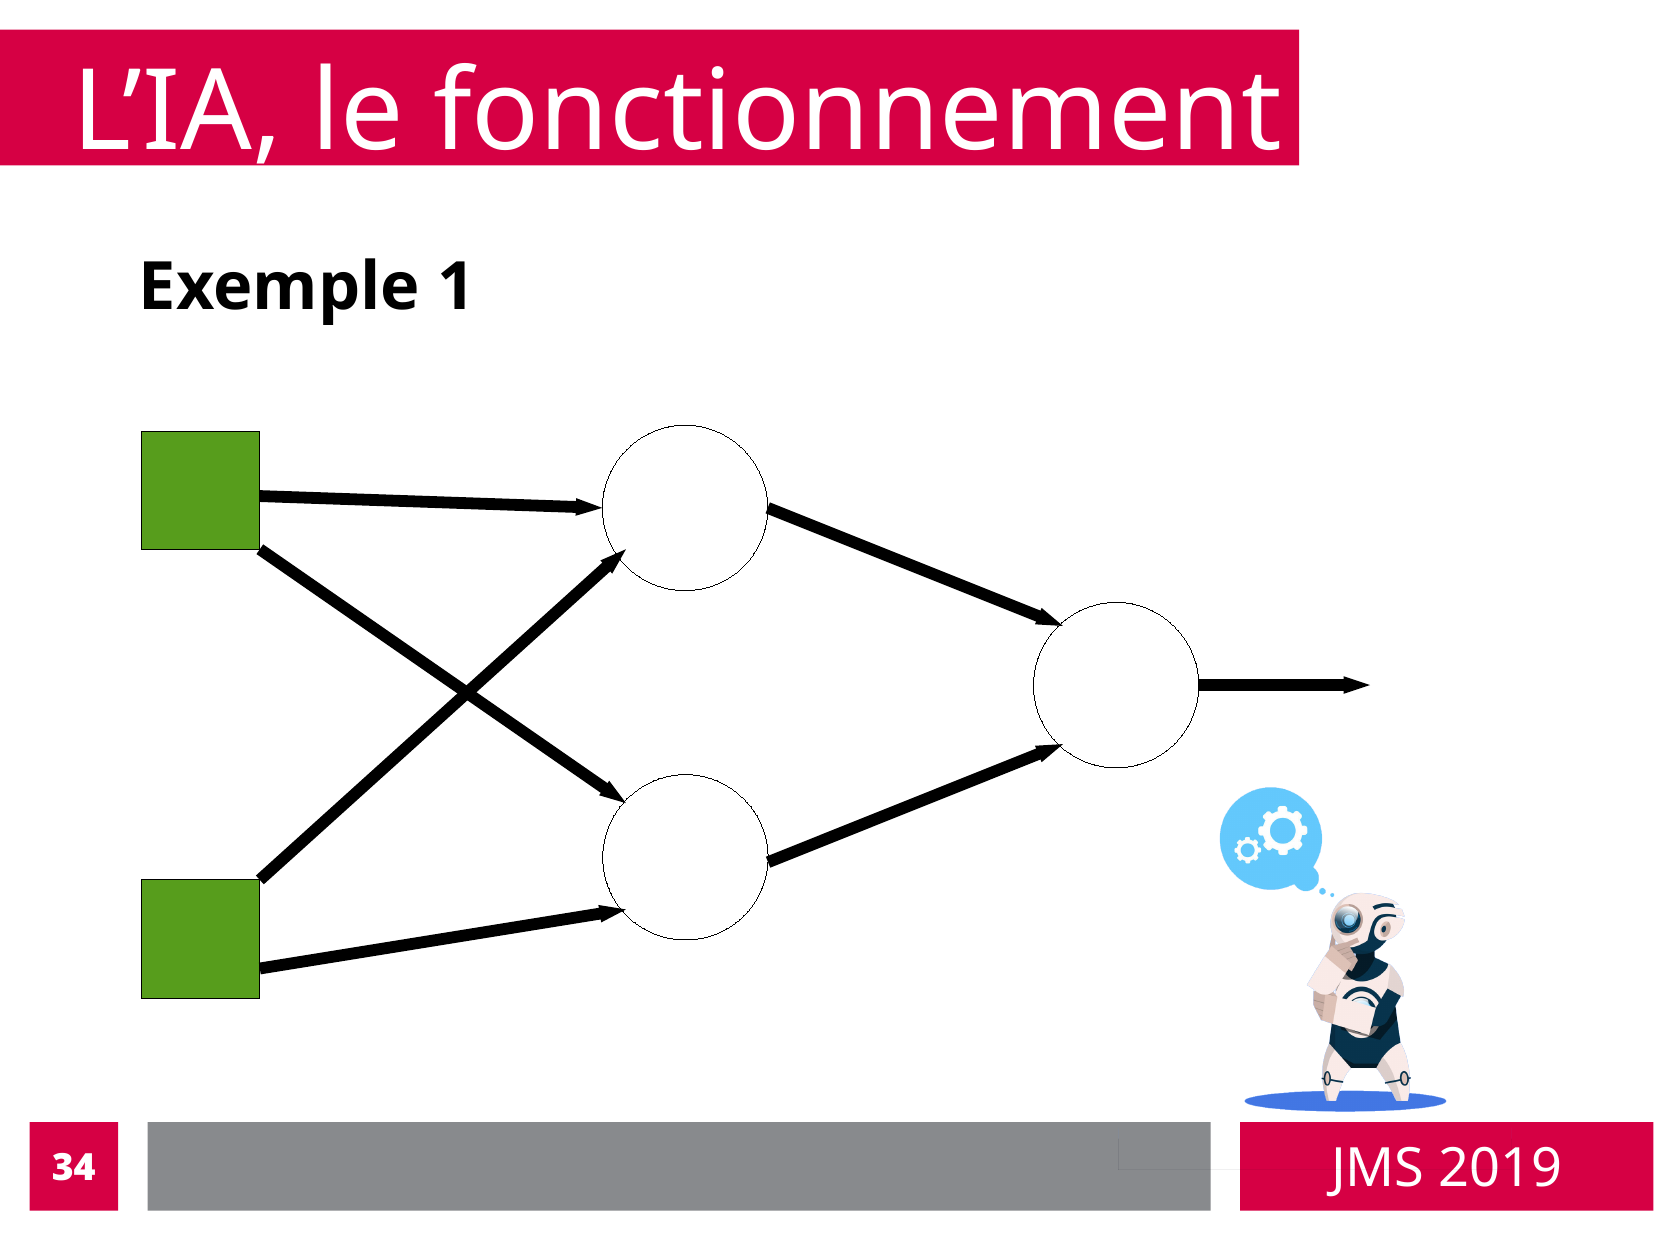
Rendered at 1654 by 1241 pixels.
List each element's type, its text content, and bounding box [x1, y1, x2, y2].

text_box [141, 879, 260, 999]
text_box [141, 431, 260, 550]
text_box [1033, 602, 1199, 768]
picture [1118, 744, 1512, 1170]
text_box Exemple 1 [0, 237, 615, 330]
text_box [602, 774, 769, 940]
title L’IA, le fonctionnement [0, 29, 1371, 178]
text_box [602, 425, 768, 591]
